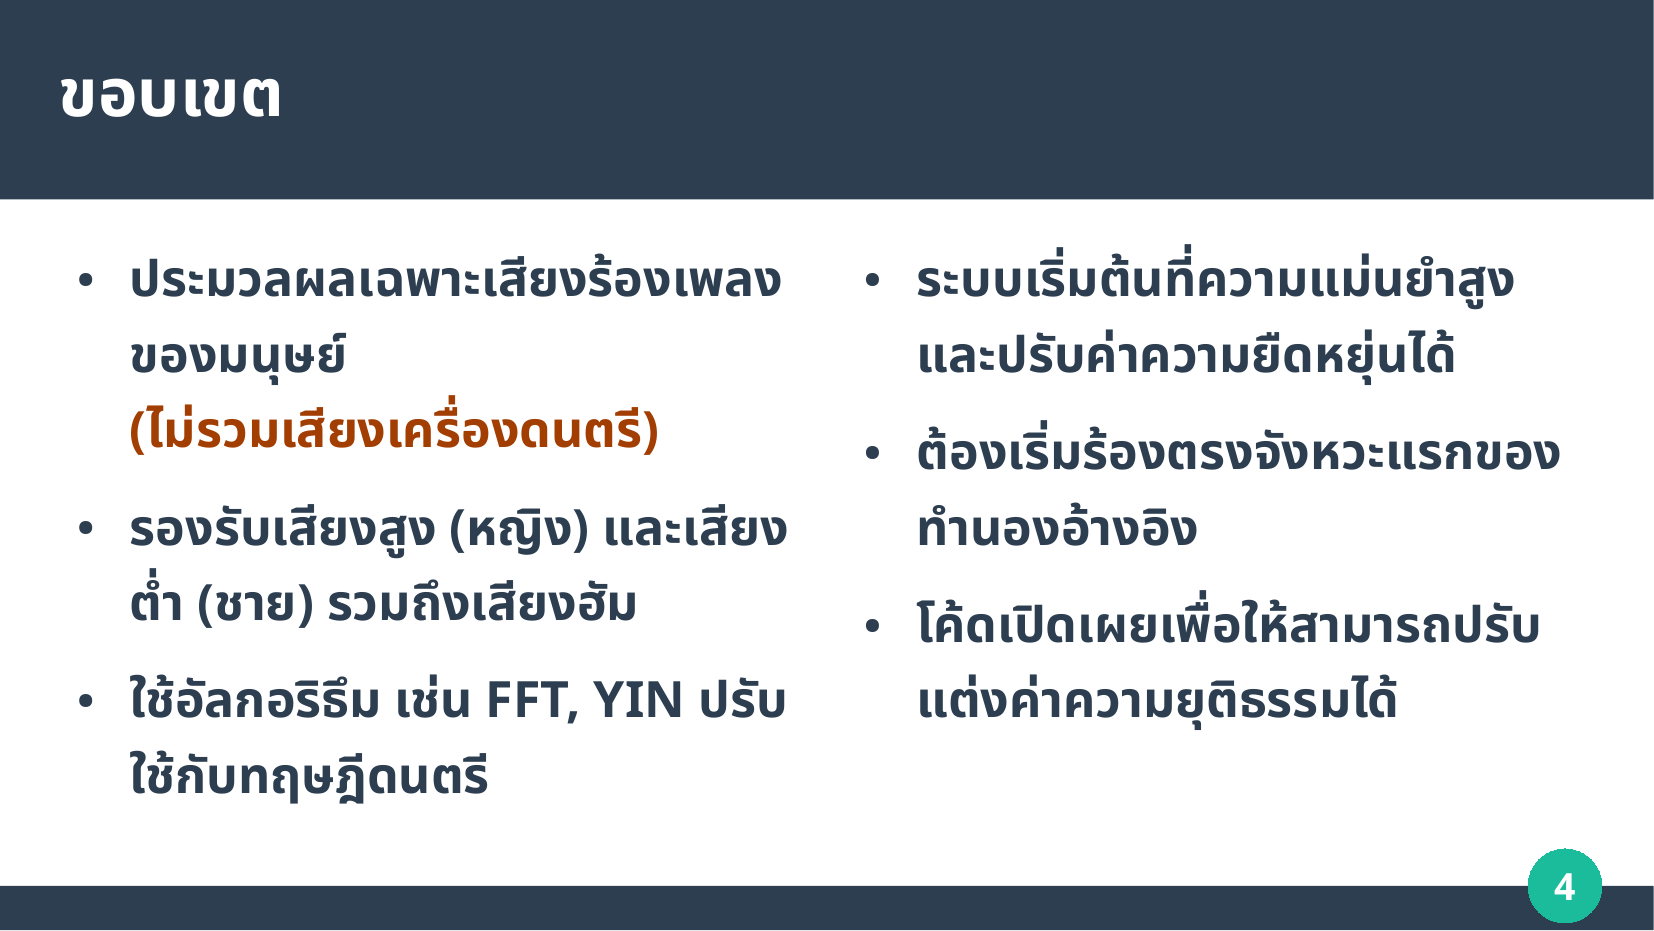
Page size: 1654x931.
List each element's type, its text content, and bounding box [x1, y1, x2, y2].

title ขอบเขต [59, 37, 1595, 155]
list ประมวลผลเฉพาะเสียงร้องเพลงของมนุษย์ (ไม่รวมเสียงเครื่องดนตรี) รองรับเสียงสูง (หญิง) และเสียงต่ำ (ชาย) รวมถึงเสียงฮัม ใช้อัลกอริธึม เช่น FFT, YIN ปรับใช้กับทฤษฎีดนตรี [59, 243, 809, 864]
list ระบบเริ่มต้นที่ความแม่นยำสูง และปรับค่าความยืดหยุ่นได้ ต้องเริ่มร้องตรงจังหวะแรกของทำนองอ้างอิง โค้ดเปิดเผยเพื่อให้สามารถปรับแต่งค่าความยุติธรรมได้ [845, 243, 1596, 864]
